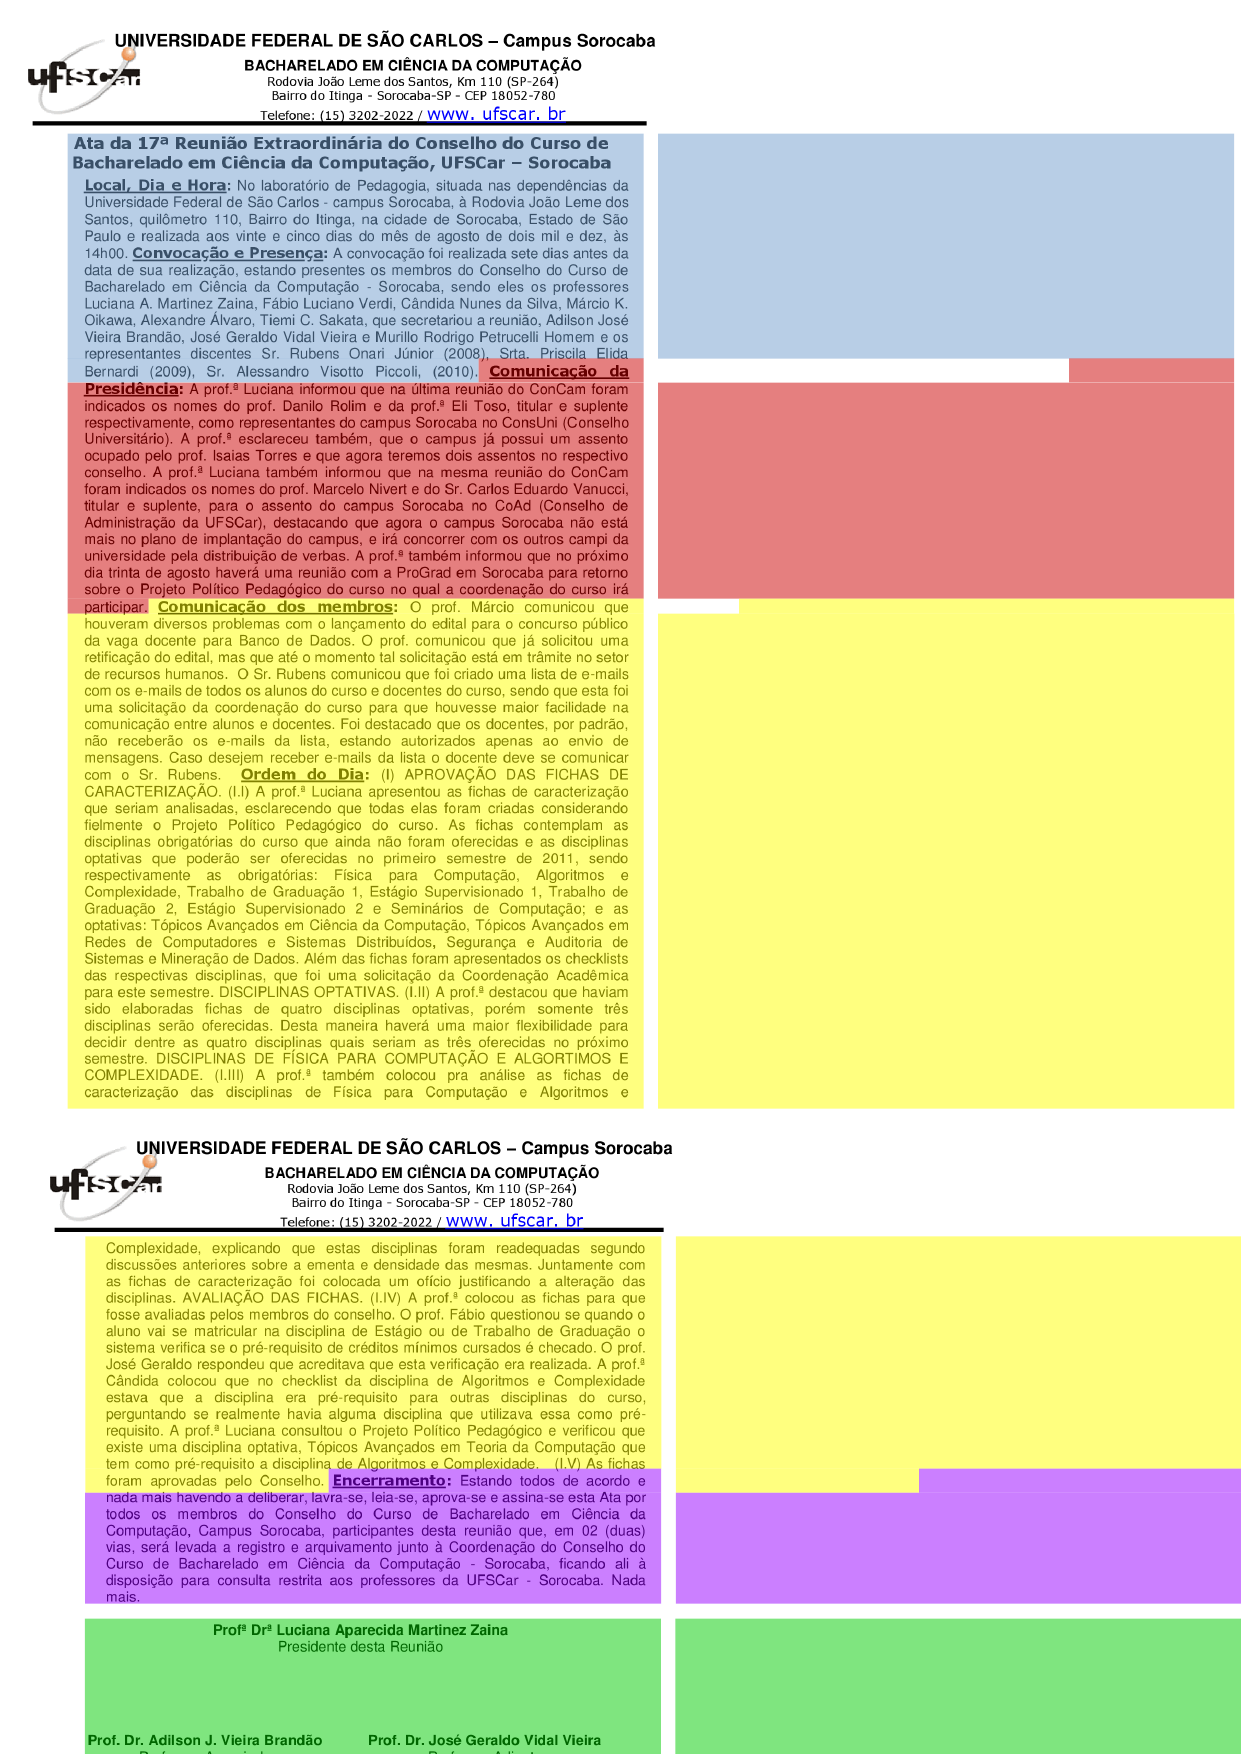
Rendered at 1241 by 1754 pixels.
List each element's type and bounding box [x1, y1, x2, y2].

picture [46, 1131, 689, 1754]
text_box [658, 133, 1235, 1109]
text_box [67, 133, 644, 1109]
text_box [85, 1236, 662, 1604]
text_box [675, 1618, 1241, 1754]
text_box [675, 1236, 1241, 1604]
picture [13, 13, 671, 1109]
text_box [84, 1618, 661, 1754]
